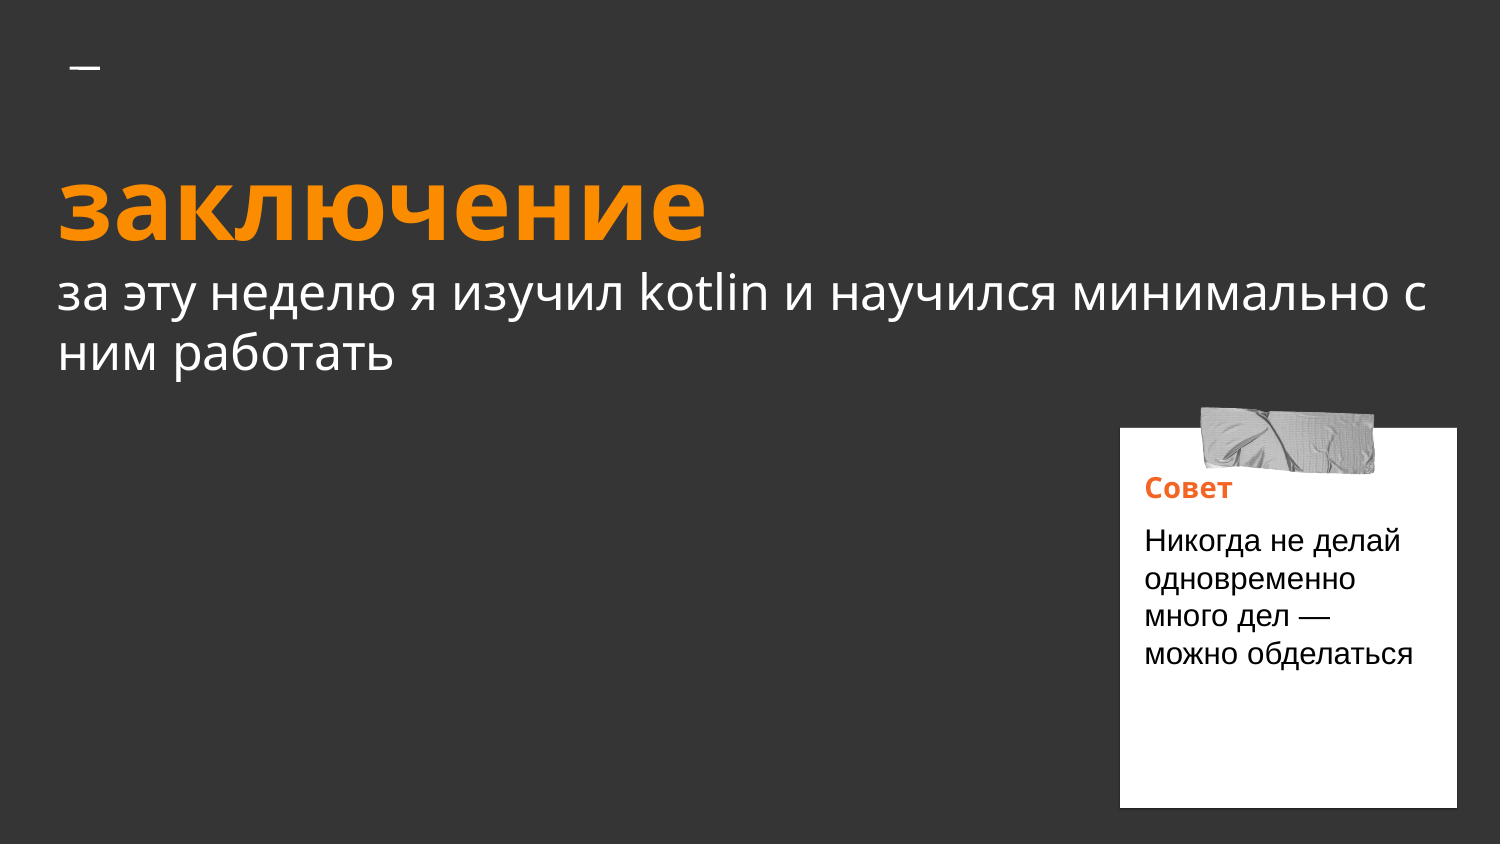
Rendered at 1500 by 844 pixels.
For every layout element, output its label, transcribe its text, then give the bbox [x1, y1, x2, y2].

text_box Совет Никогда не делай одновременно много дел — можно обделаться [1129, 454, 1446, 783]
title заключение за эту неделю я изучил kotlin и научился минимально с ним работать [42, 125, 1458, 755]
picture [1106, 406, 1470, 823]
